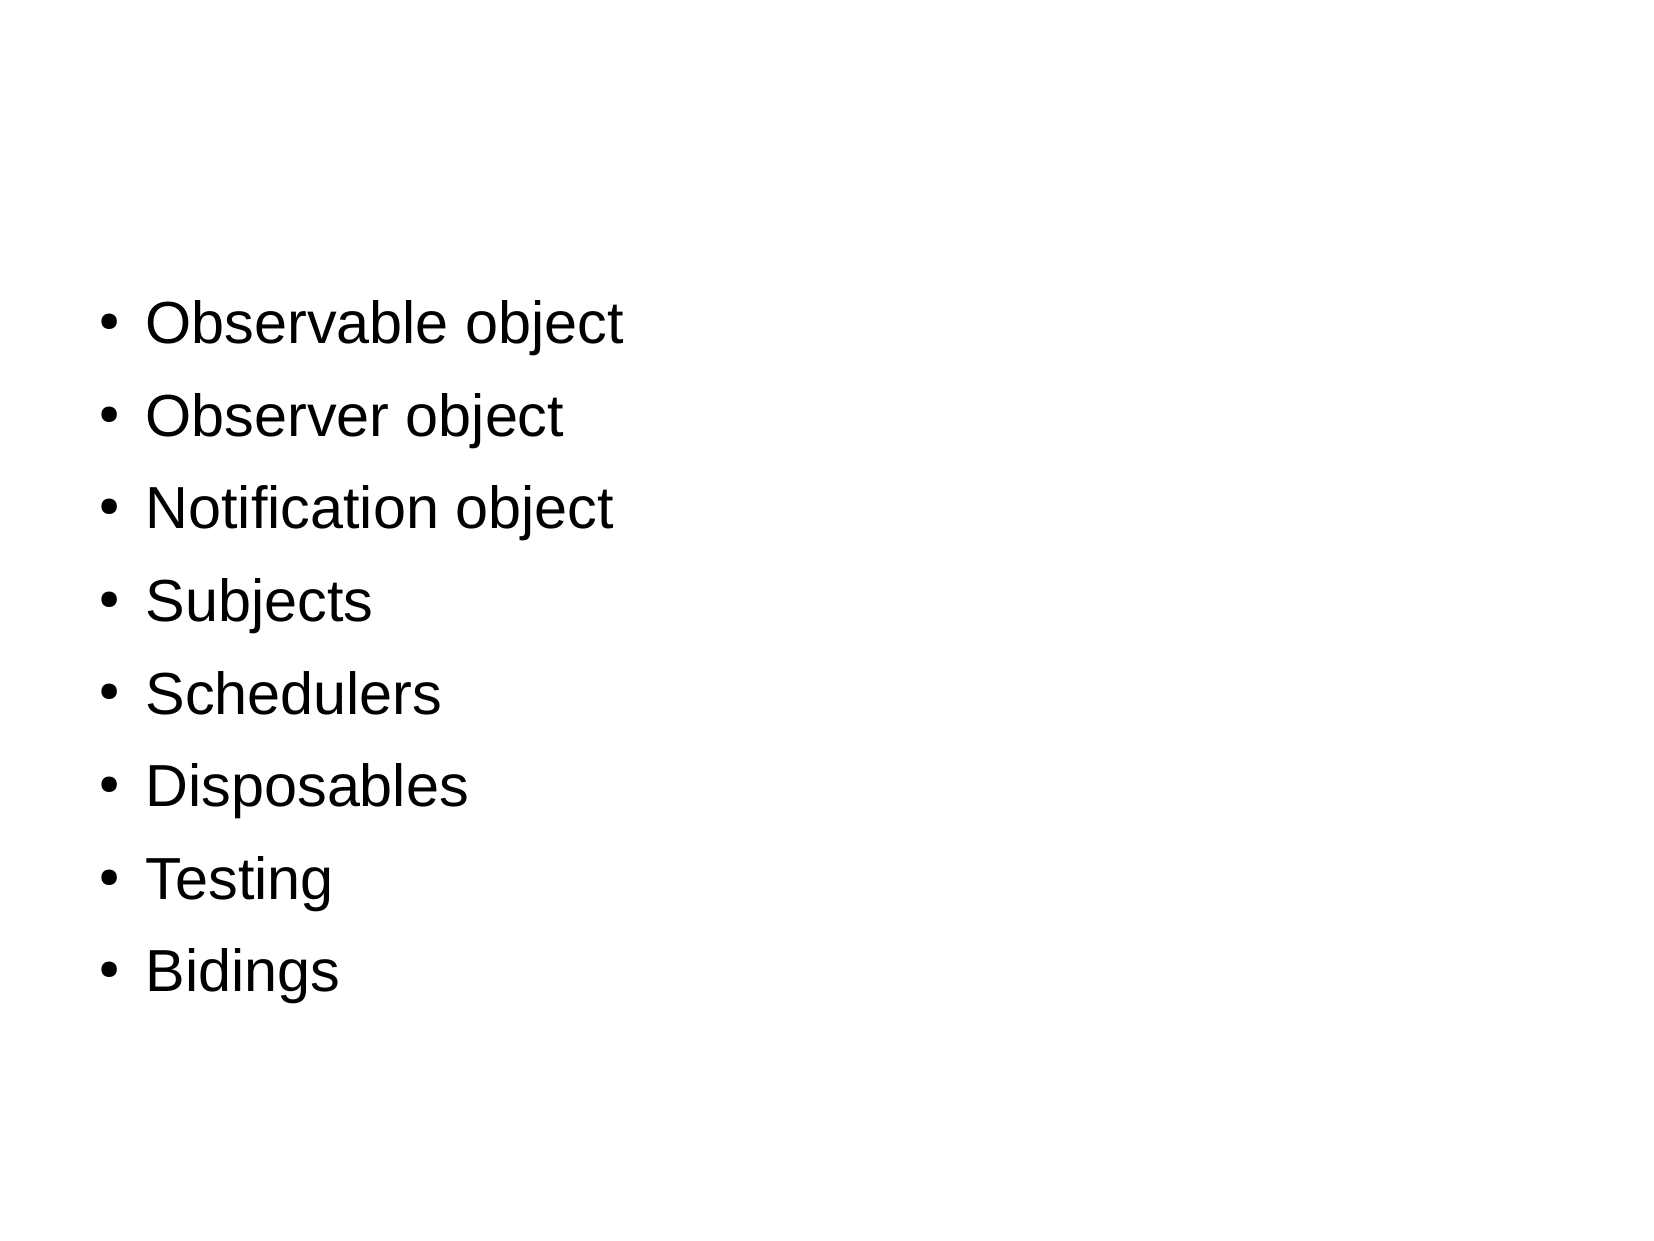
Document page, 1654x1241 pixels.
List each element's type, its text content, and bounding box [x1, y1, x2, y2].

list Observable object Observer object Notification object Subjects Schedulers Disposables Testing Bidings [82, 290, 1571, 1010]
